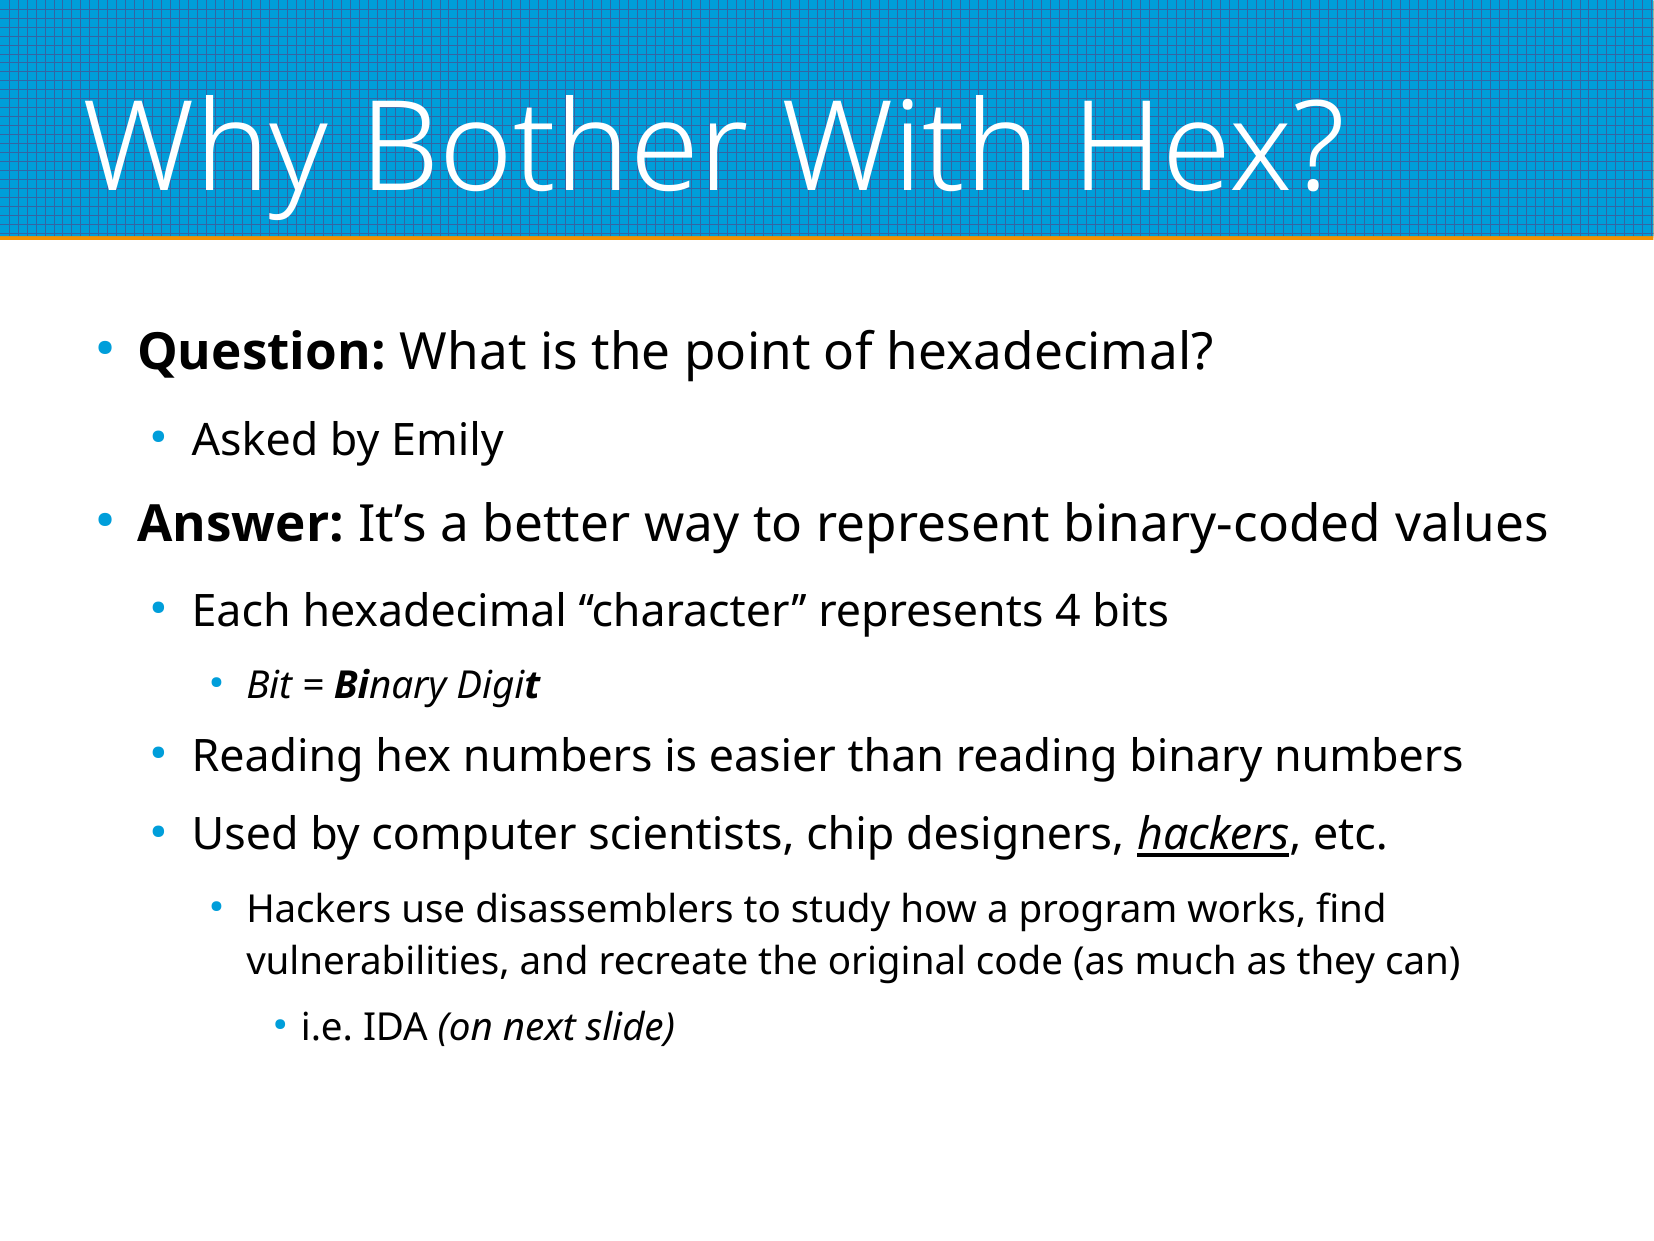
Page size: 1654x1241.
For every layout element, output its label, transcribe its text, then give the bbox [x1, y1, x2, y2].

list Question: What is the point of hexadecimal? Asked by Emily Answer: It’s a better way to represent binary-coded values Each hexadecimal ‘‘character’’ represents 4 bits Bit = Binary Digit Reading hex numbers is easier than reading binary numbers Used by computer scientists, chip designers, hackers, etc. Hackers use disassemblers to study how a program works, find vulnerabilities, and recreate the original code (as much as they can) i.e. IDA (on next slide) [82, 314, 1563, 1081]
title Why Bother With Hex? [82, 19, 1571, 227]
